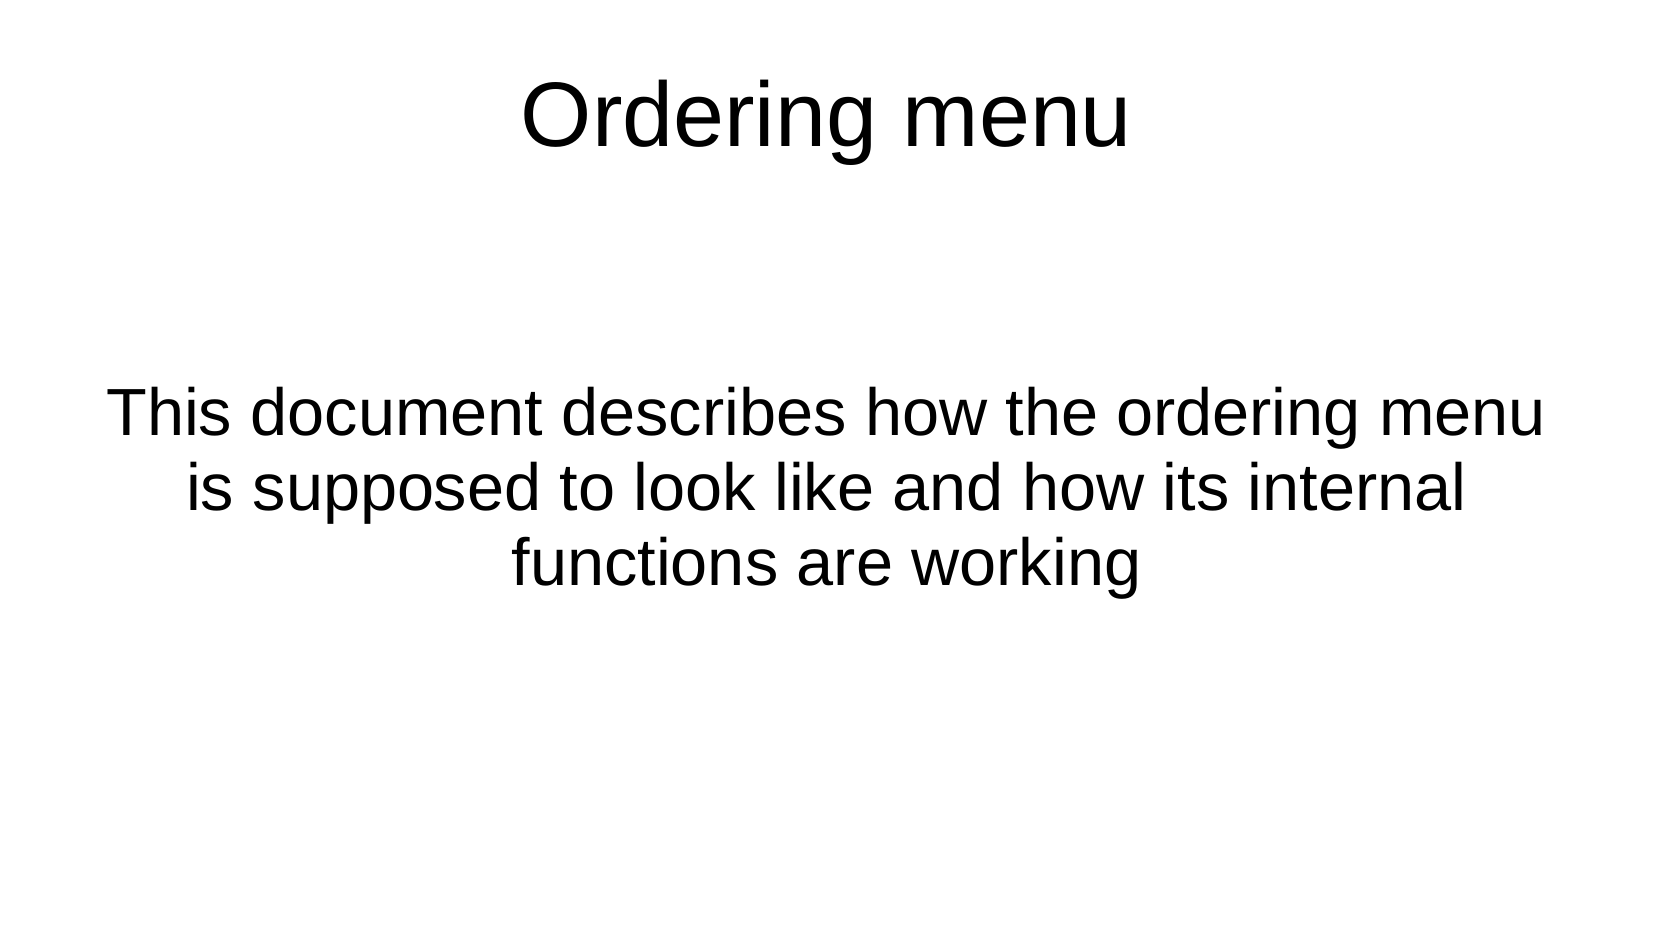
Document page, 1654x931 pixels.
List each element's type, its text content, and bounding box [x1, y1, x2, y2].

title Ordering menu [82, 37, 1571, 193]
subtitle This document describes how the ordering menu is supposed to look like and how its internal functions are working [82, 217, 1571, 758]
